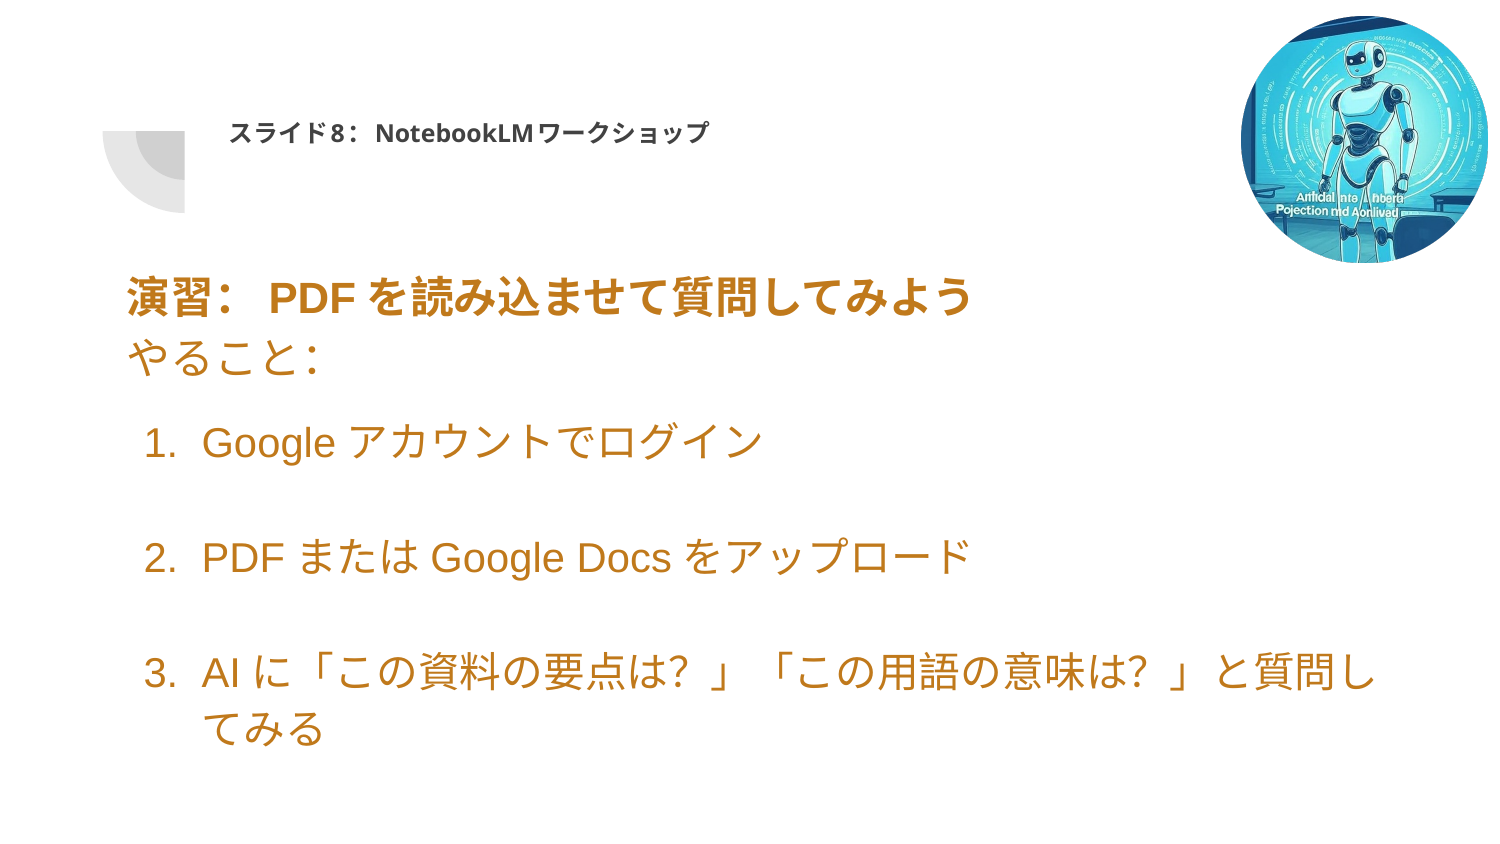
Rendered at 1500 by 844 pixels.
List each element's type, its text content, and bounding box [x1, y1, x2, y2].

title スライド8：NotebookLMワークショップ [213, 98, 1241, 247]
picture [1241, 16, 1488, 263]
text_box 演習：PDFを読み込ませて質問してみよう 📌やること： Googleアカウントでログイン PDFまたはGoogle Docsをアップロード AIに「この資料の要点は？」「この用語の意味は？」と質問してみる [111, 247, 1397, 769]
